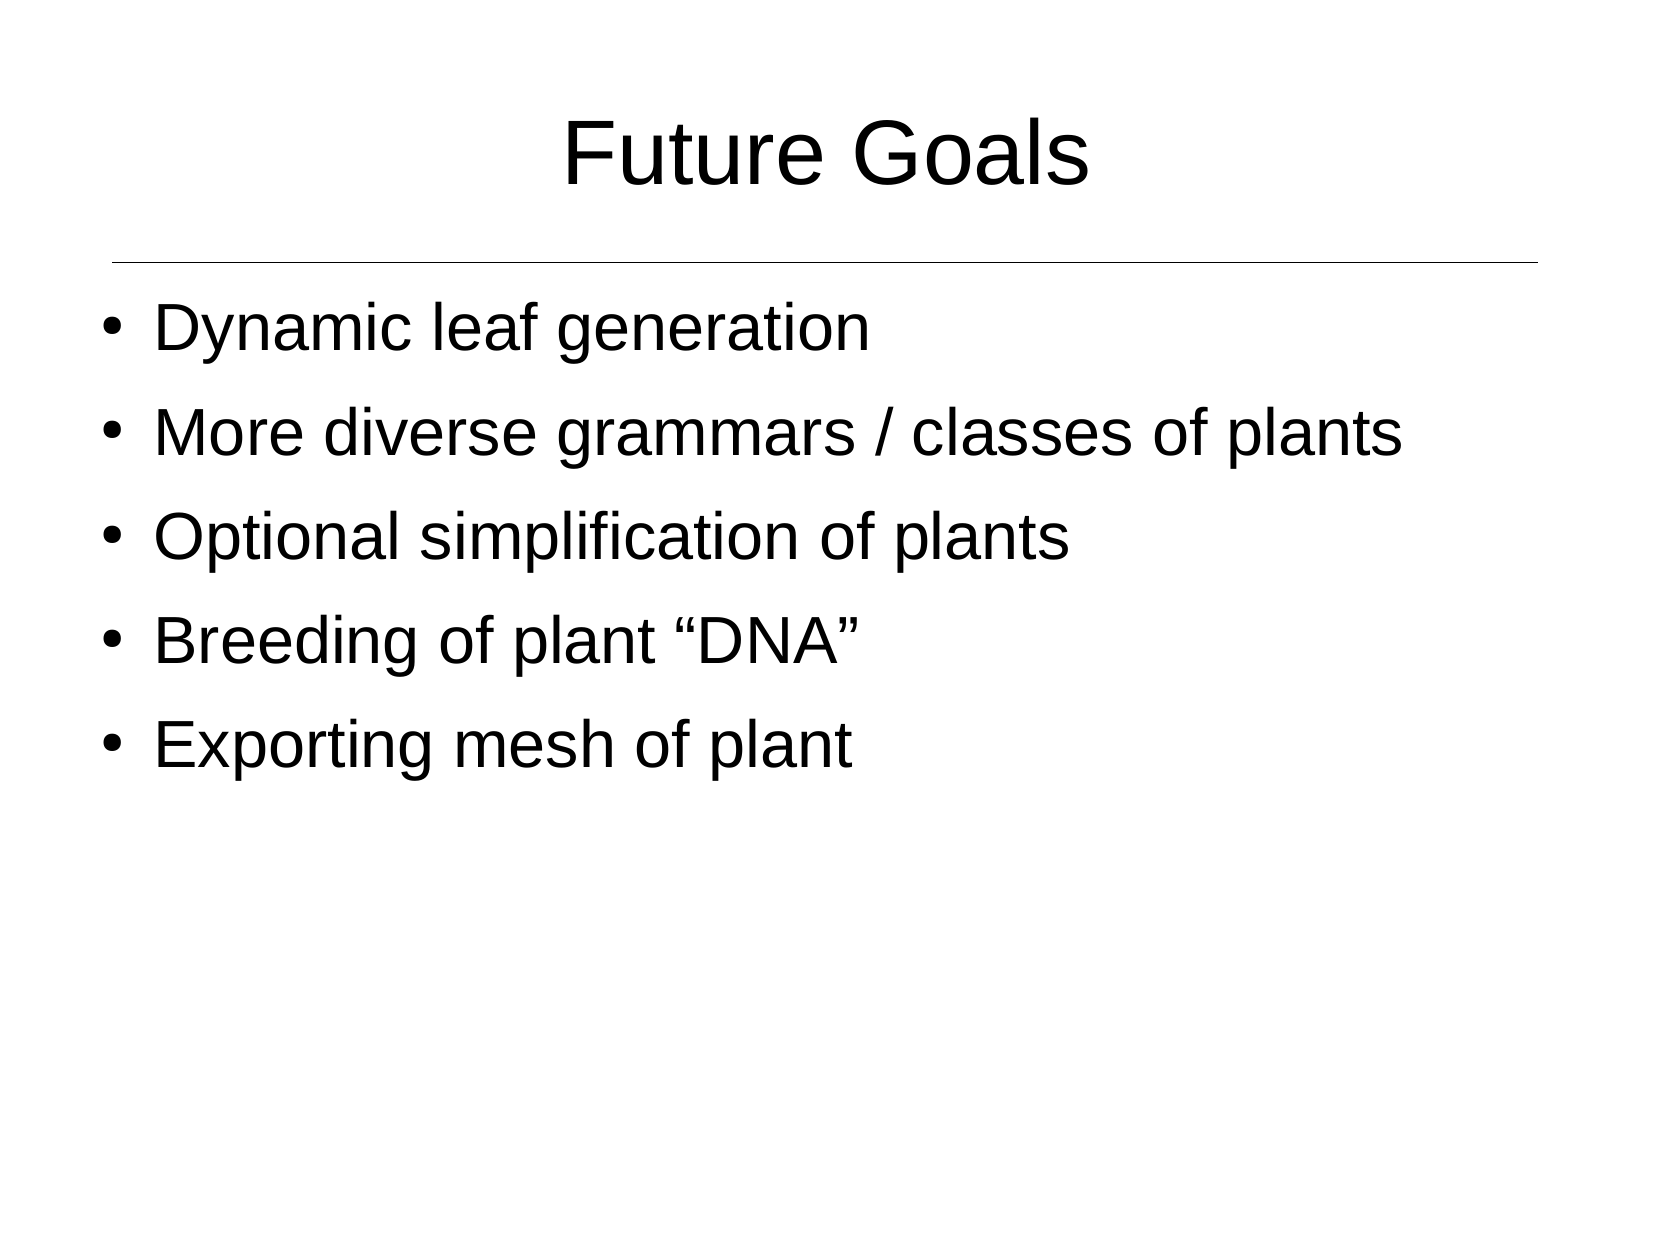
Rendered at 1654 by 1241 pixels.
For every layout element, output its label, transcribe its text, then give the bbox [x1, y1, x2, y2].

title Future Goals [82, 49, 1571, 257]
list Dynamic leaf generation More diverse grammars / classes of plants Optional simplification of plants Breeding of plant “DNA” Exporting mesh of plant [82, 290, 1571, 1109]
